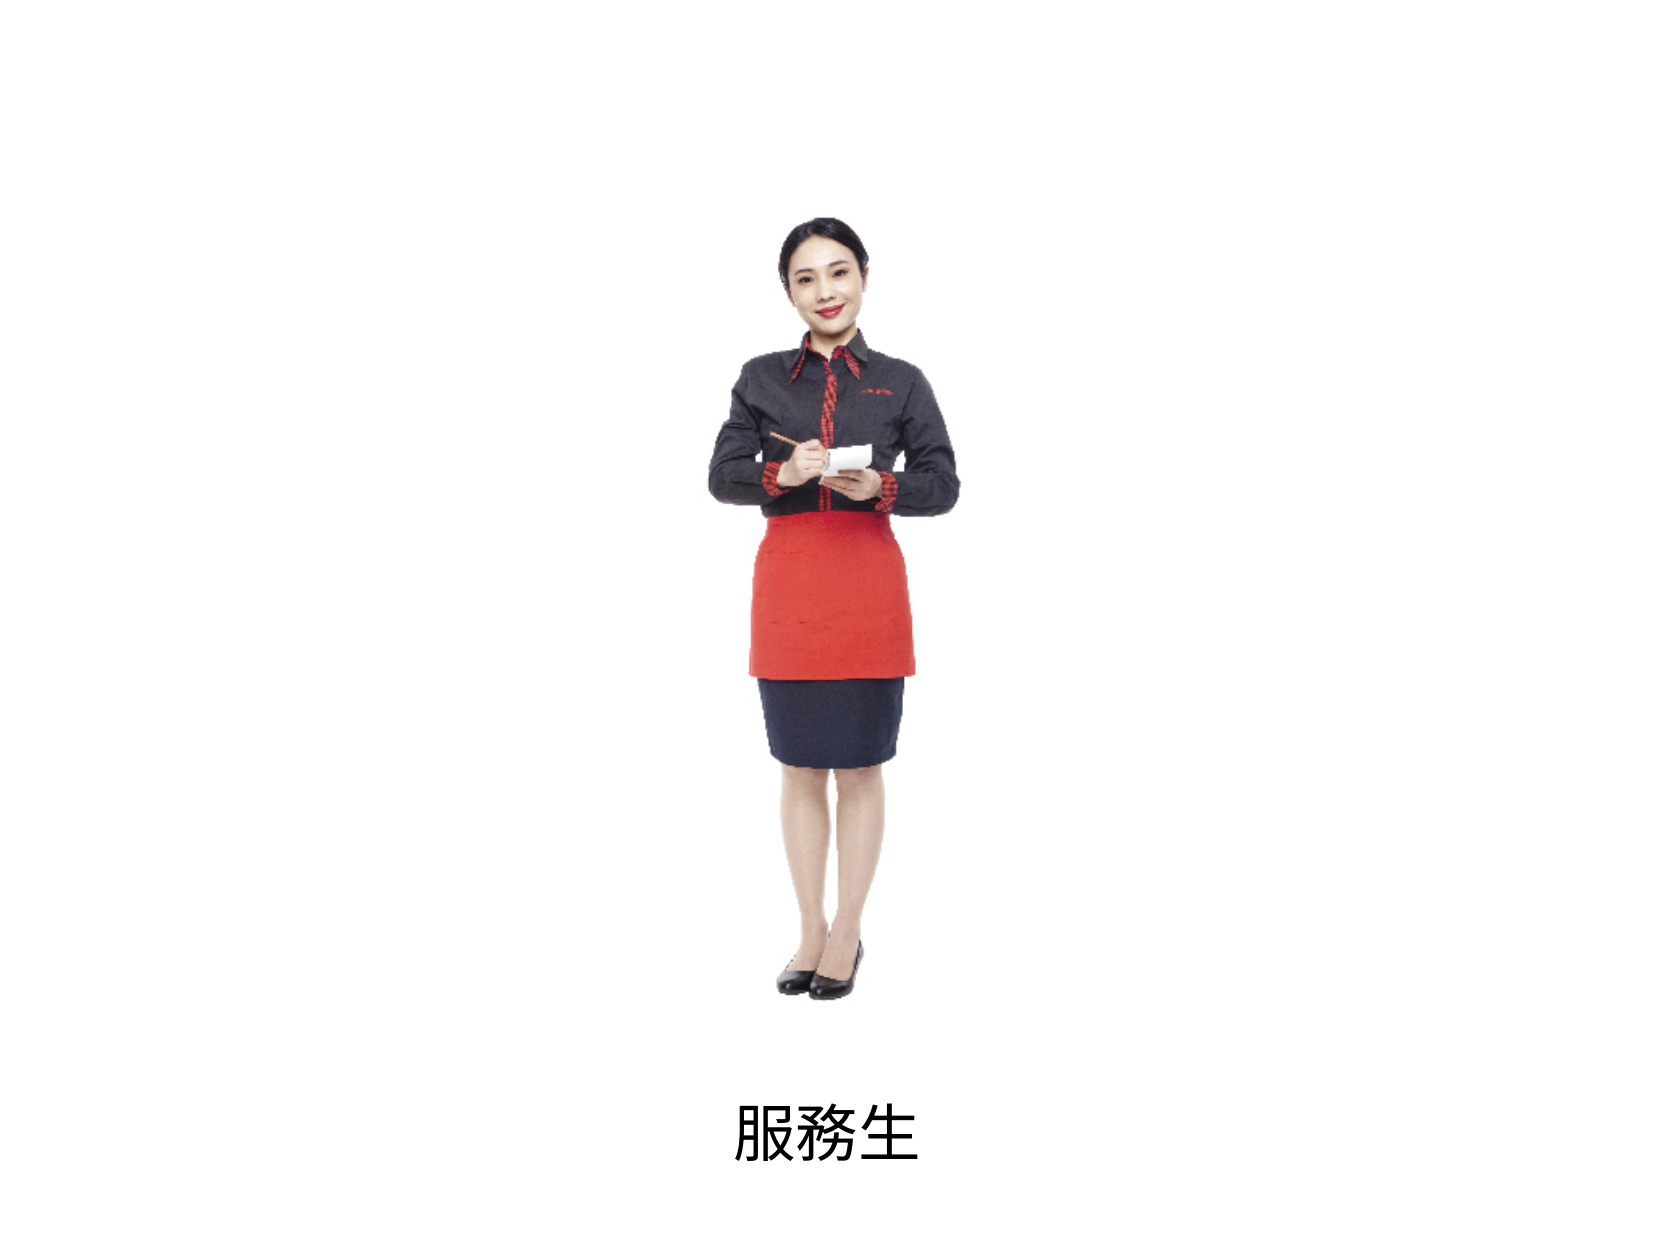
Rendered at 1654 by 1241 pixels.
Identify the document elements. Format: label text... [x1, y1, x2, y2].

picture [0, 0, 1654, 1241]
title 服務生 [82, 1025, 1571, 1233]
